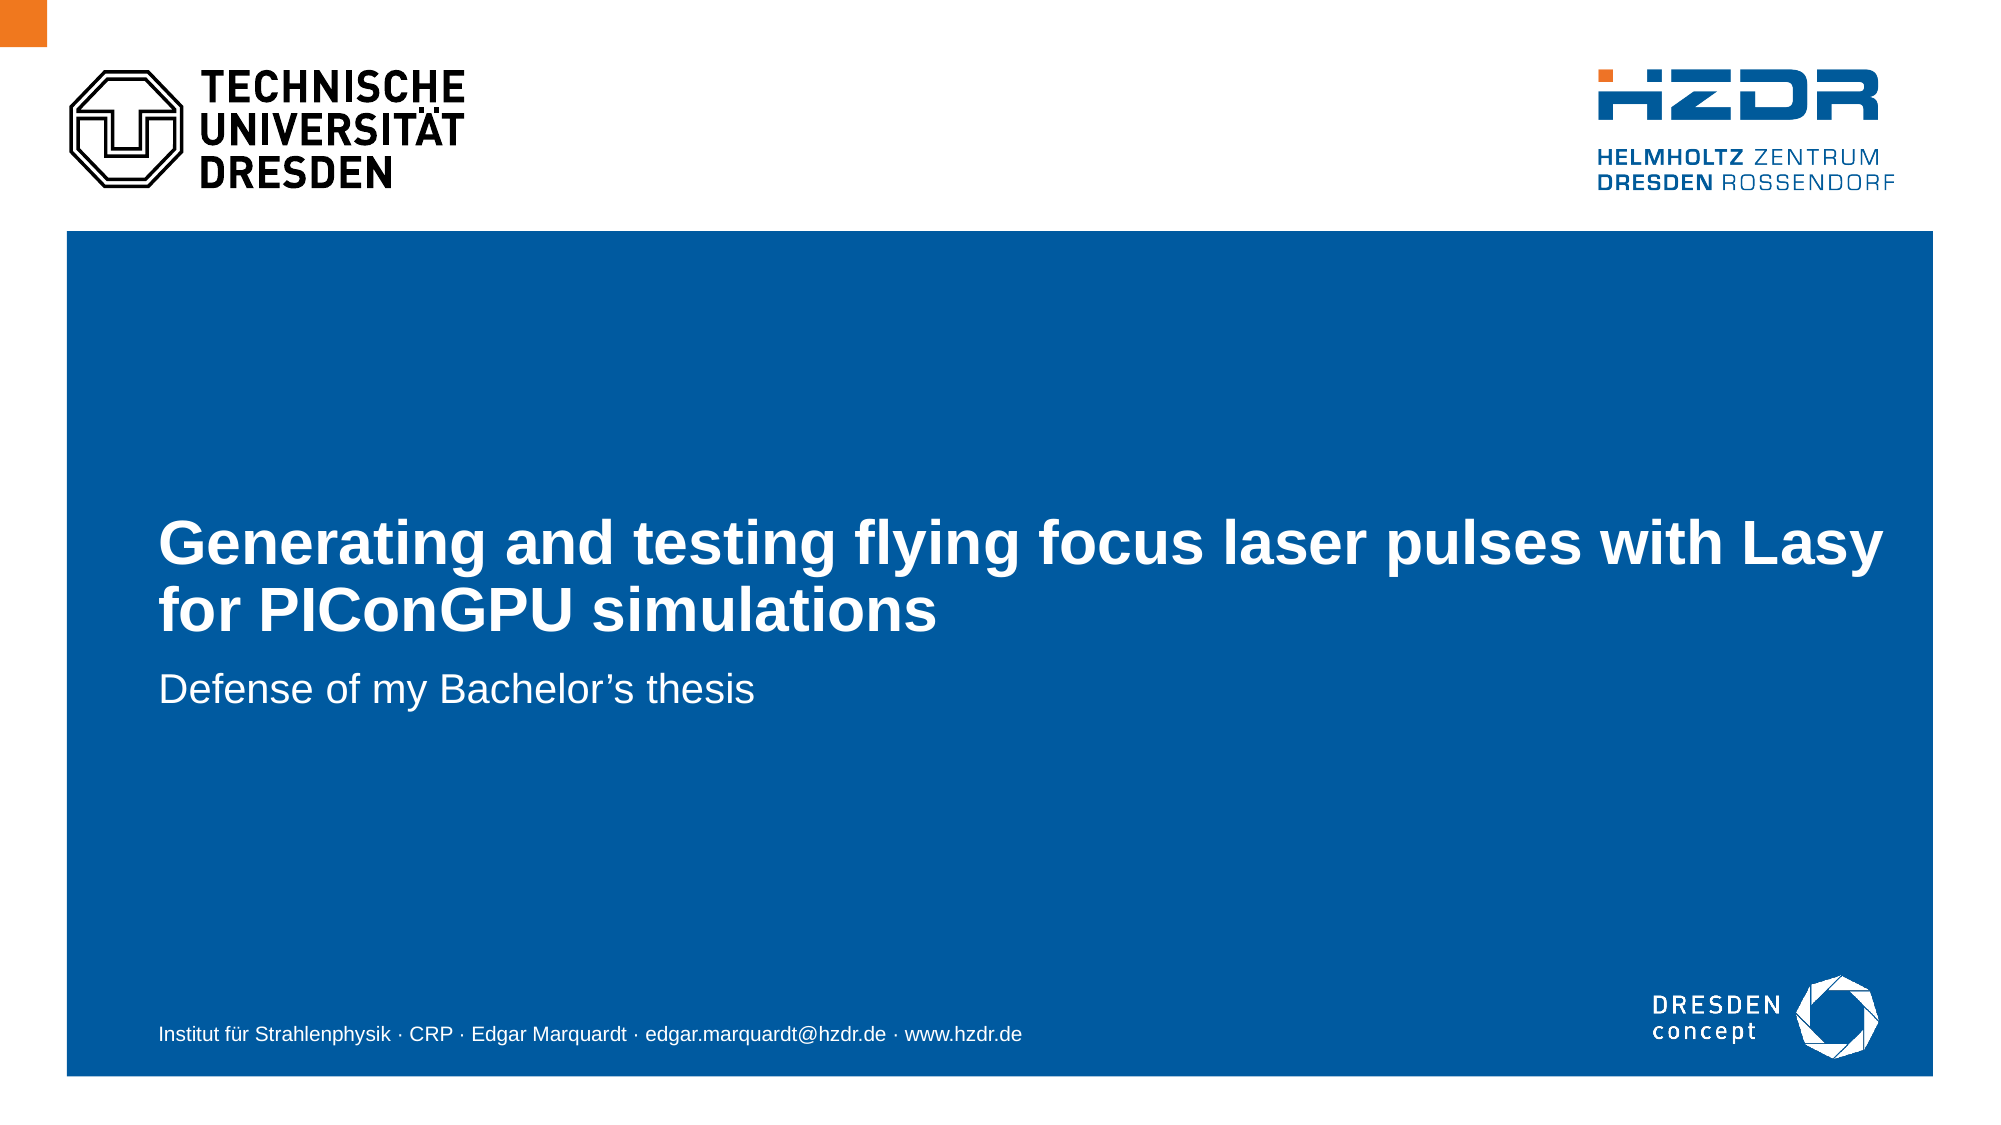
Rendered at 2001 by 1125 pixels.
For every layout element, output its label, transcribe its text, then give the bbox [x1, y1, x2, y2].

list Institut für Strahlenphysik · CRP · Edgar Marquardt · edgar.marquardt@hzdr.de · www.hzdr.de [158, 1014, 1587, 1048]
picture [1597, 68, 1895, 191]
subtitle Defense of my Bachelor’s thesis [158, 652, 1898, 707]
picture [1653, 975, 1879, 1059]
title Generating and testing flying focus laser pulses with Lasy for PIConGPU simulations [158, 562, 1895, 646]
picture [68, 68, 466, 190]
